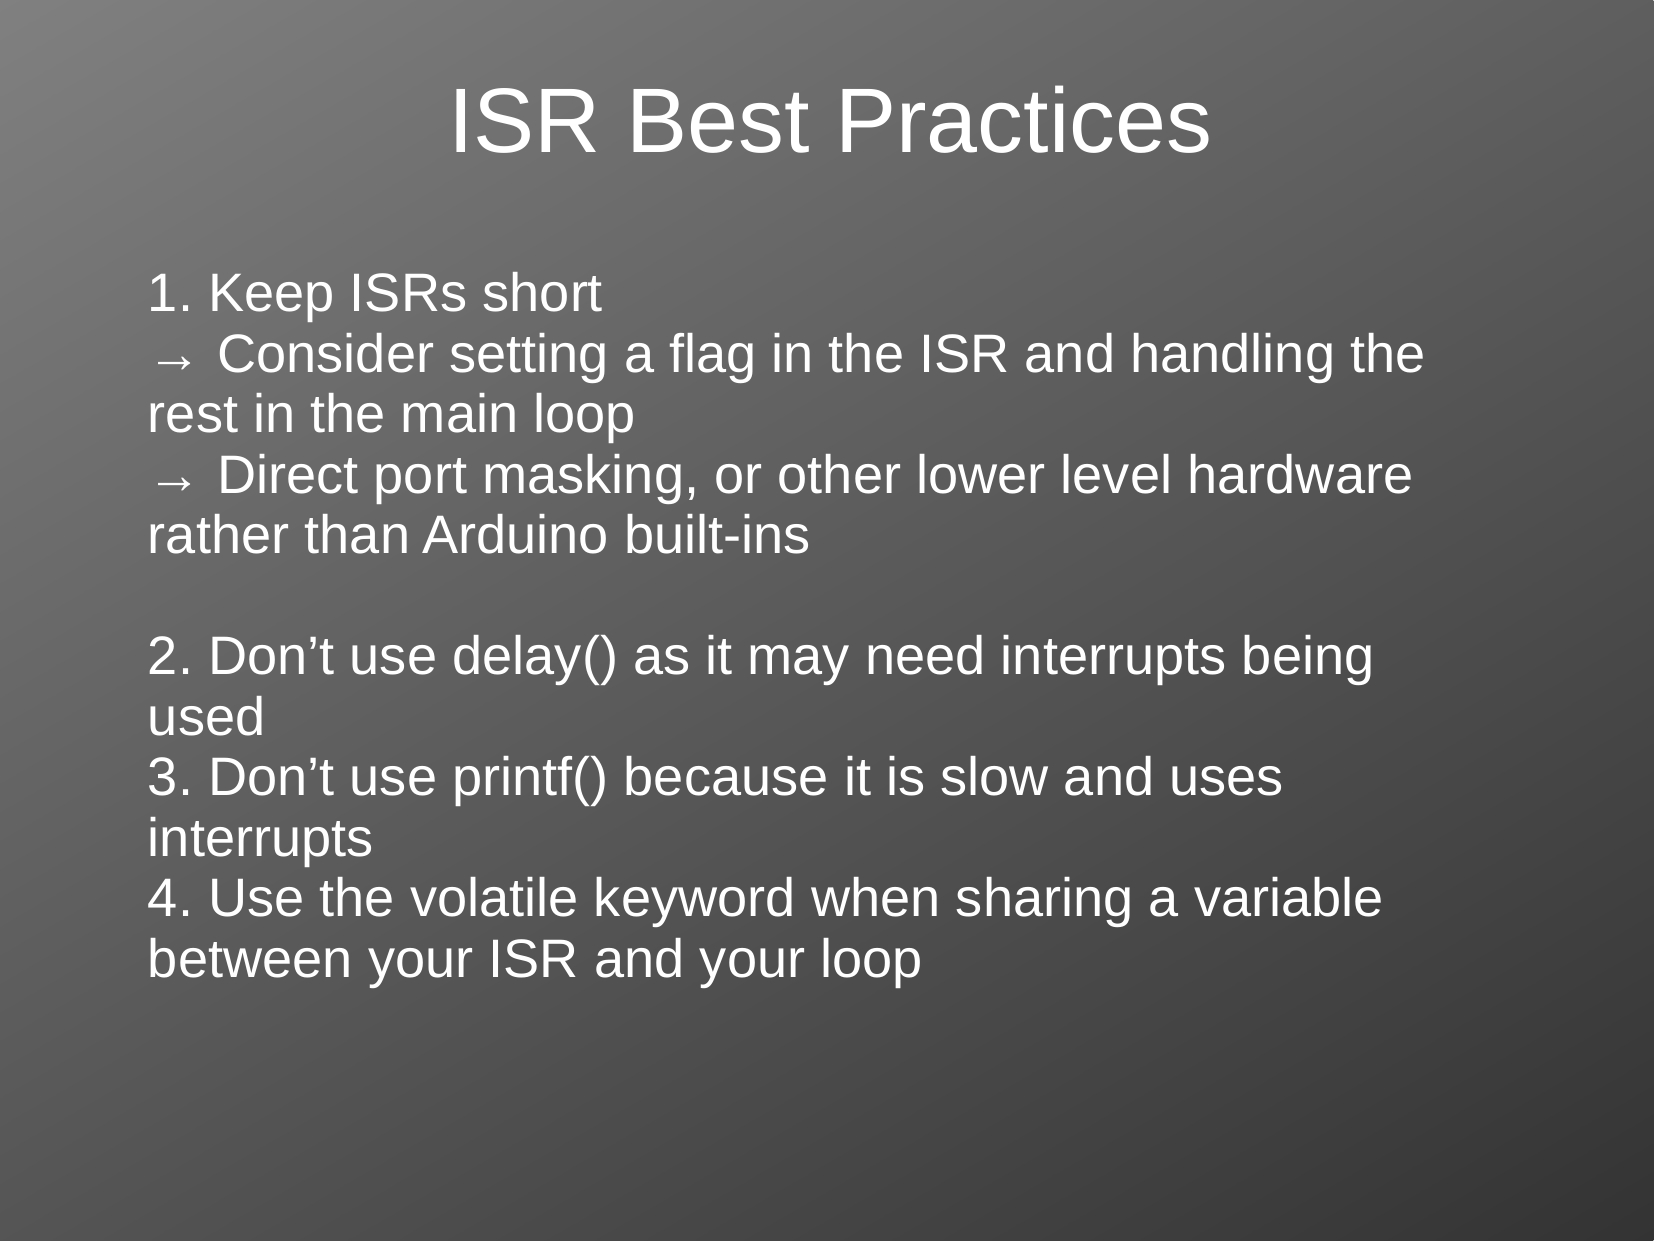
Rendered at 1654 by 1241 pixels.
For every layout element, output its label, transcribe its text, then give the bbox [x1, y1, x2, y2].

title ISR Best Practices [86, 53, 1576, 188]
title 1. Keep ISRs short → Consider setting a flag in the ISR and handling the rest in the main loop → Direct port masking, or other lower level hardware rather than Arduino built-ins 2. Don’t use delay() as it may need interrupts being used 3. Don’t use printf() because it is slow and uses interrupts 4. Use the volatile keyword when sharing a variable between your ISR and your loop [112, 262, 1501, 1088]
